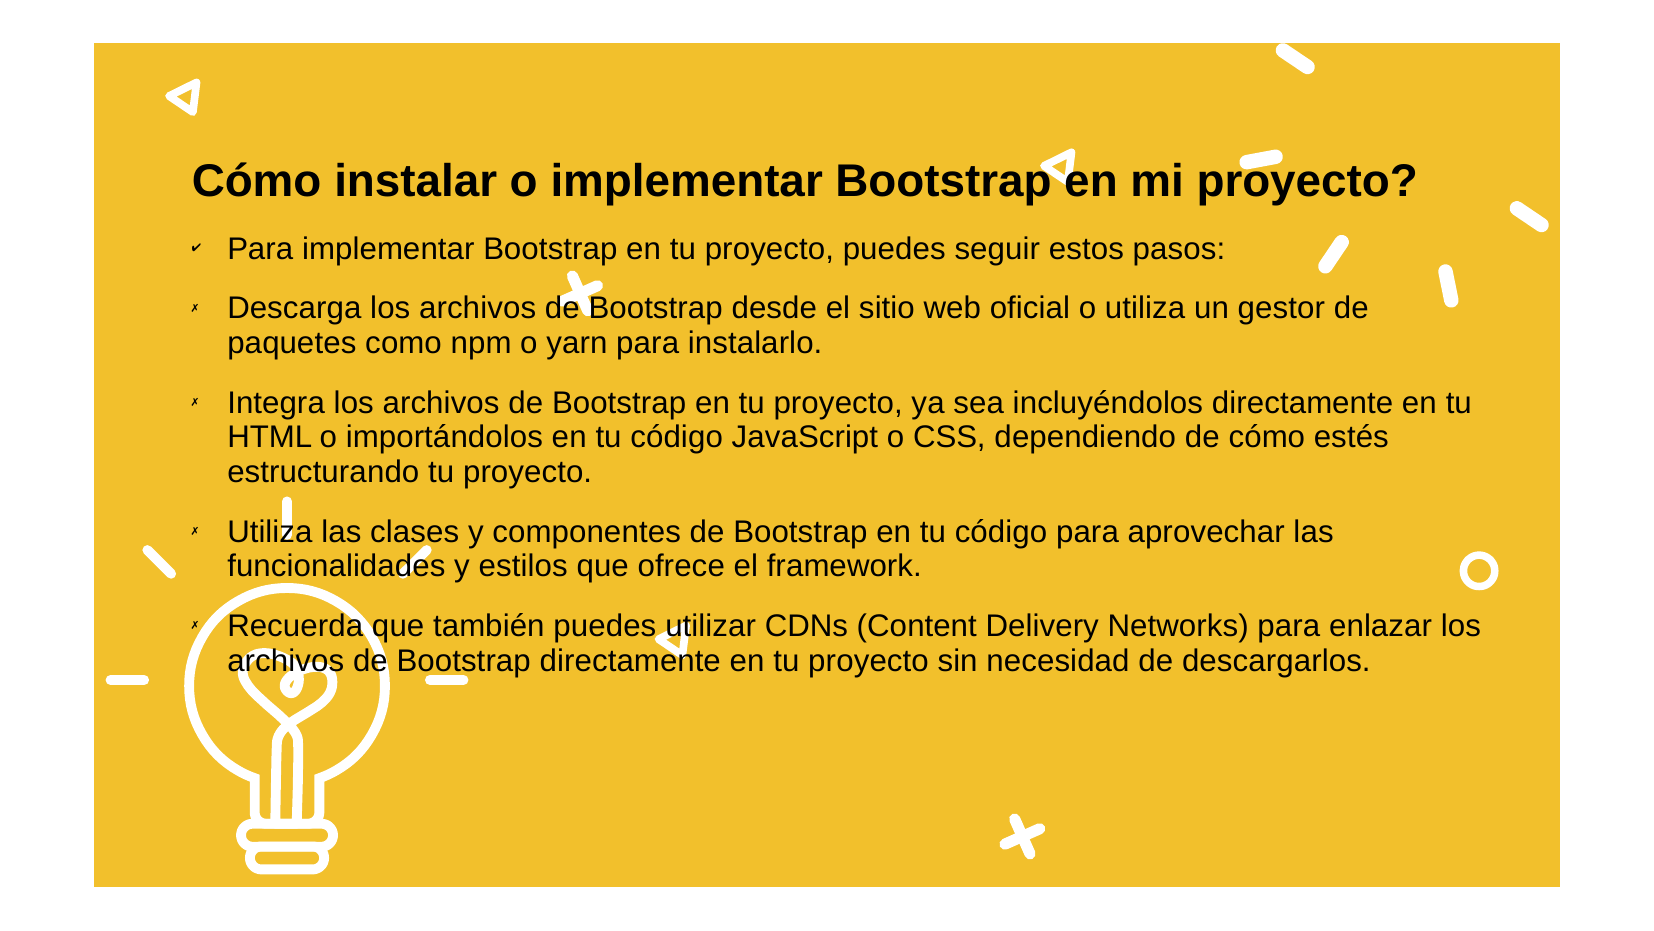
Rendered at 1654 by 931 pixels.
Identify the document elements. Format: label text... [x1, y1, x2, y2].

text_box Cómo instalar o implementar Bootstrap en mi proyecto? Para implementar Bootstrap en tu proyecto, puedes seguir estos pasos: Descarga los archivos de Bootstrap desde el sitio web oficial o utiliza un gestor de paquetes como npm o yarn para instalarlo. Integra los archivos de Bootstrap en tu proyecto, ya sea incluyéndolos directamente en tu HTML o importándolos en tu código JavaScript o CSS, dependiendo de cómo estés estructurando tu proyecto. Utiliza las clases y componentes de Bootstrap en tu código para aprovechar las funcionalidades y estilos que ofrece el framework. Recuerda que también puedes utilizar CDNs (Content Delivery Networks) para enlazar los archivos de Bootstrap directamente en tu proyecto sin necesidad de descargarlos. [177, 147, 1506, 827]
